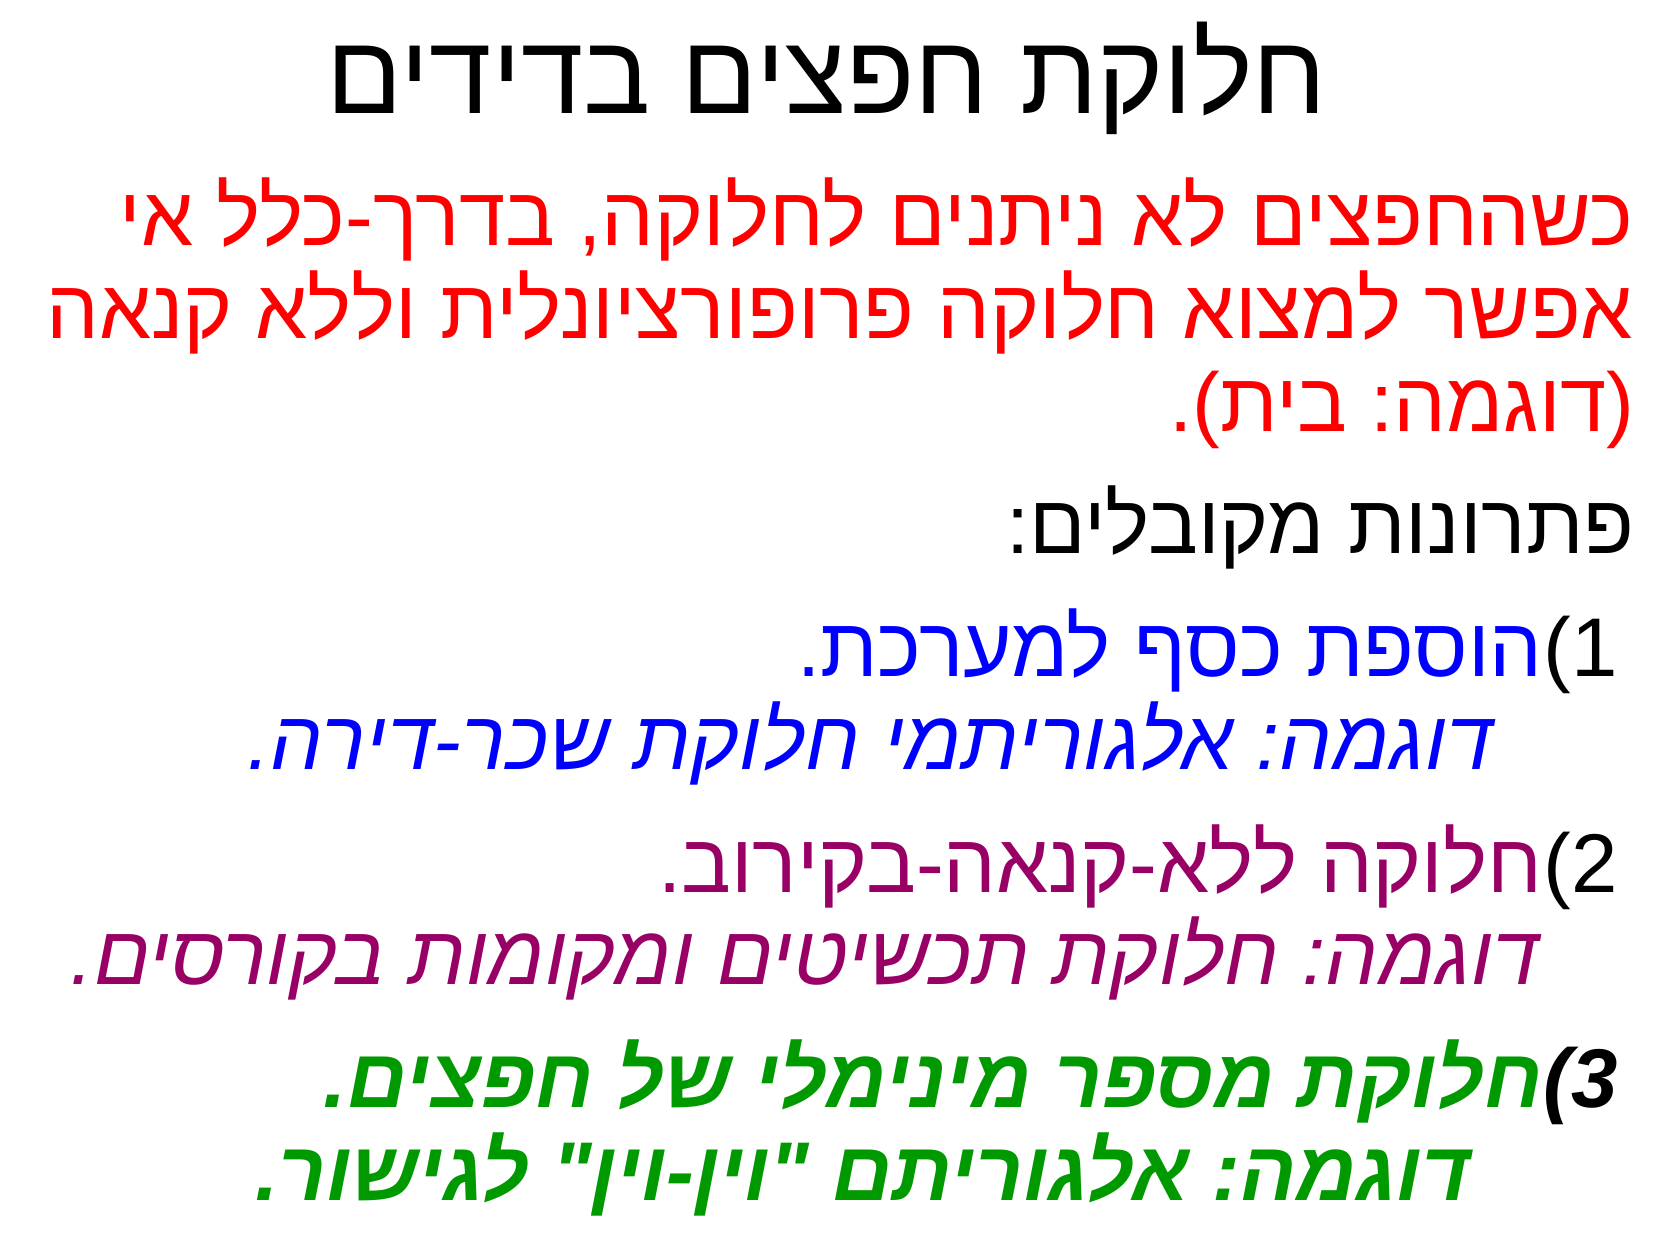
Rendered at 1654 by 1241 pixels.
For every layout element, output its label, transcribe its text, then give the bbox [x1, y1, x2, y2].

list כשהחפצים לא ניתנים לחלוקה, בדרך-כלל אי אפשר למצוא חלוקה פרופורציונלית וללא קנאה (דוגמה: בית). פתרונות מקובלים: הוספת כסף למערכת. דוגמה: אלגוריתמי חלוקת שכר-דירה. חלוקה ללא-קנאה-בקירוב. דוגמה: חלוקת תכשיטים ומקומות בקורסים. חלוקת מספר מינימלי של חפצים. דוגמה: אלגוריתם "וין-וין" לגישור. [30, 170, 1636, 991]
title חלוקת חפצים בדידים [0, 0, 1654, 151]
